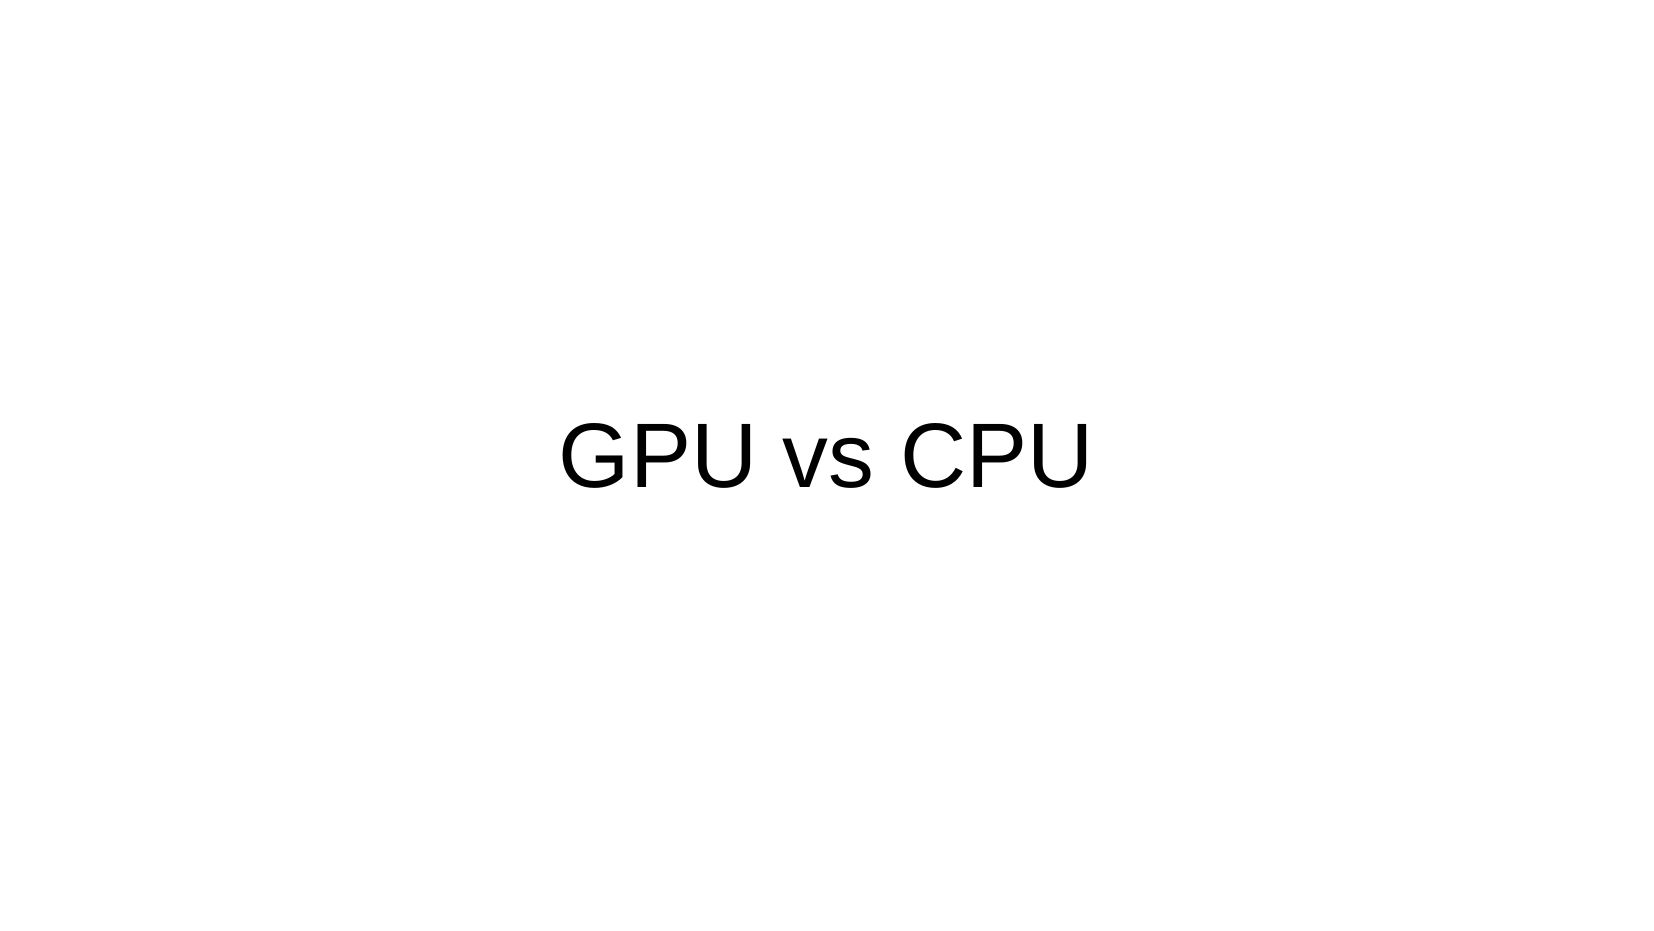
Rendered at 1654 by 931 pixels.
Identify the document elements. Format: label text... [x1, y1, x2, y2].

title GPU vs CPU [82, 377, 1571, 534]
